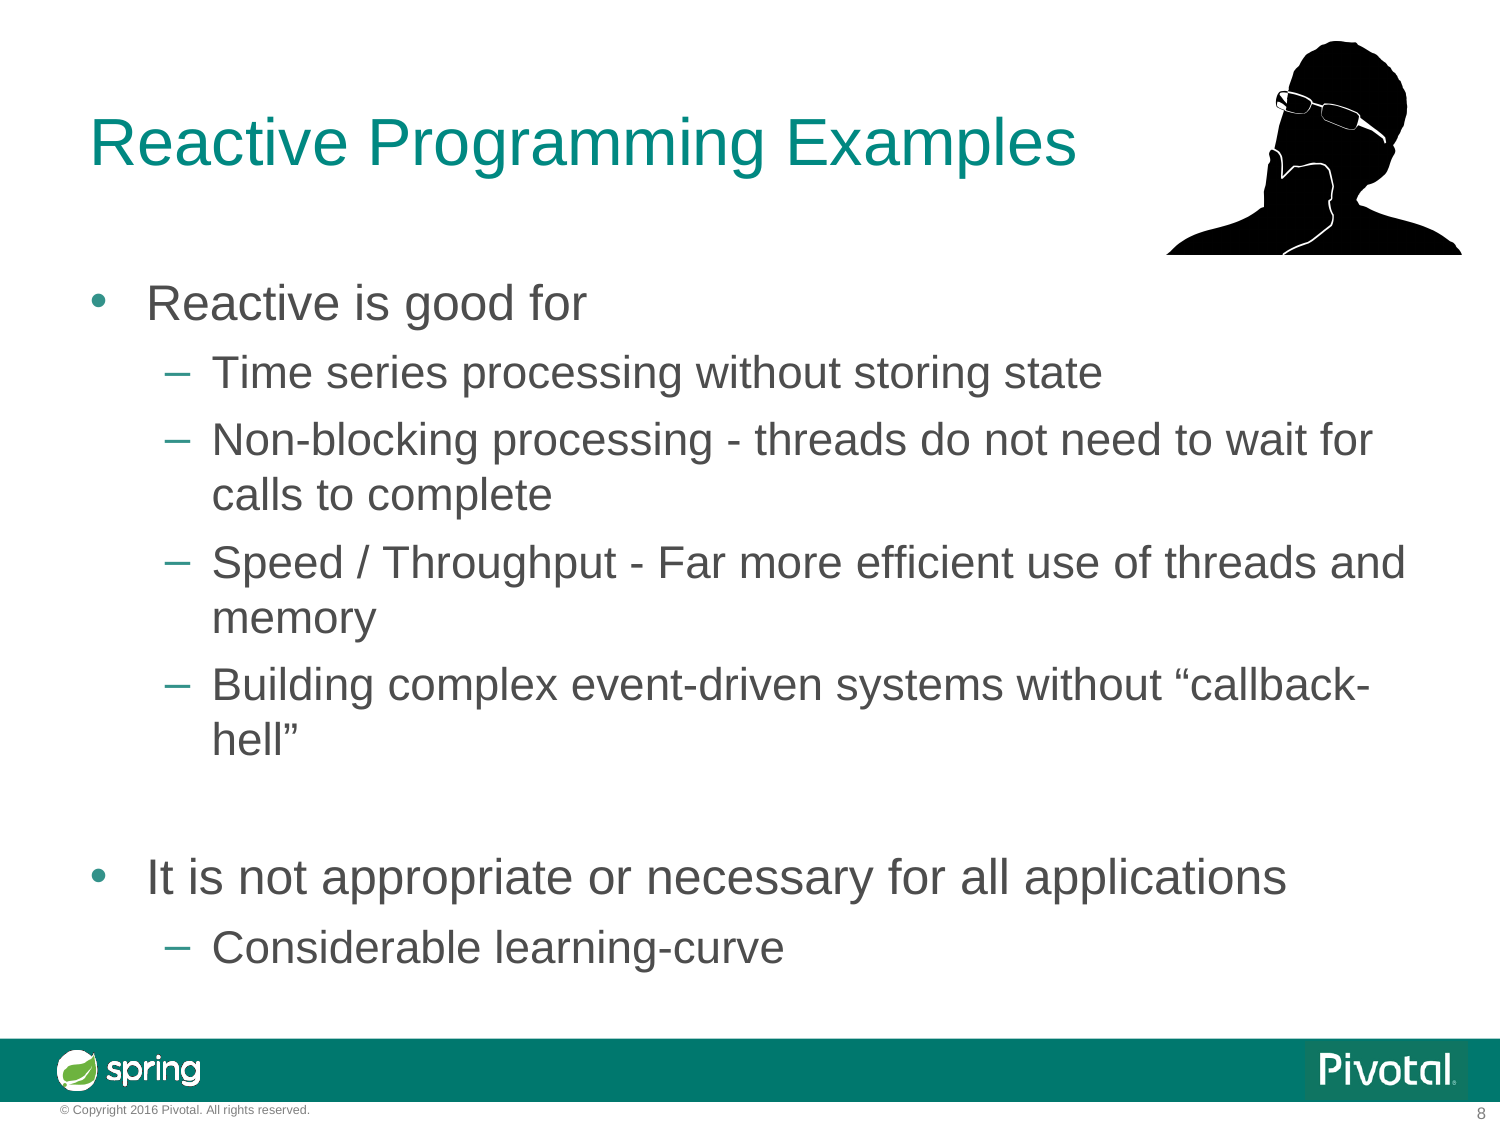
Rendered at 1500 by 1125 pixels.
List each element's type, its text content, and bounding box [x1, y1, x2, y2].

picture [1166, 41, 1462, 255]
list Reactive is good for Time series processing without storing state Non-blocking processing - threads do not need to wait for calls to complete Speed / Throughput - Far more efficient use of threads and memory Building complex event-driven systems without “callback-hell” It is not appropriate or necessary for all applications Considerable learning-curve [75, 262, 1426, 980]
picture [1305, 1041, 1468, 1100]
title Reactive Programming Examples [75, 45, 1166, 233]
picture [32, 1039, 210, 1101]
